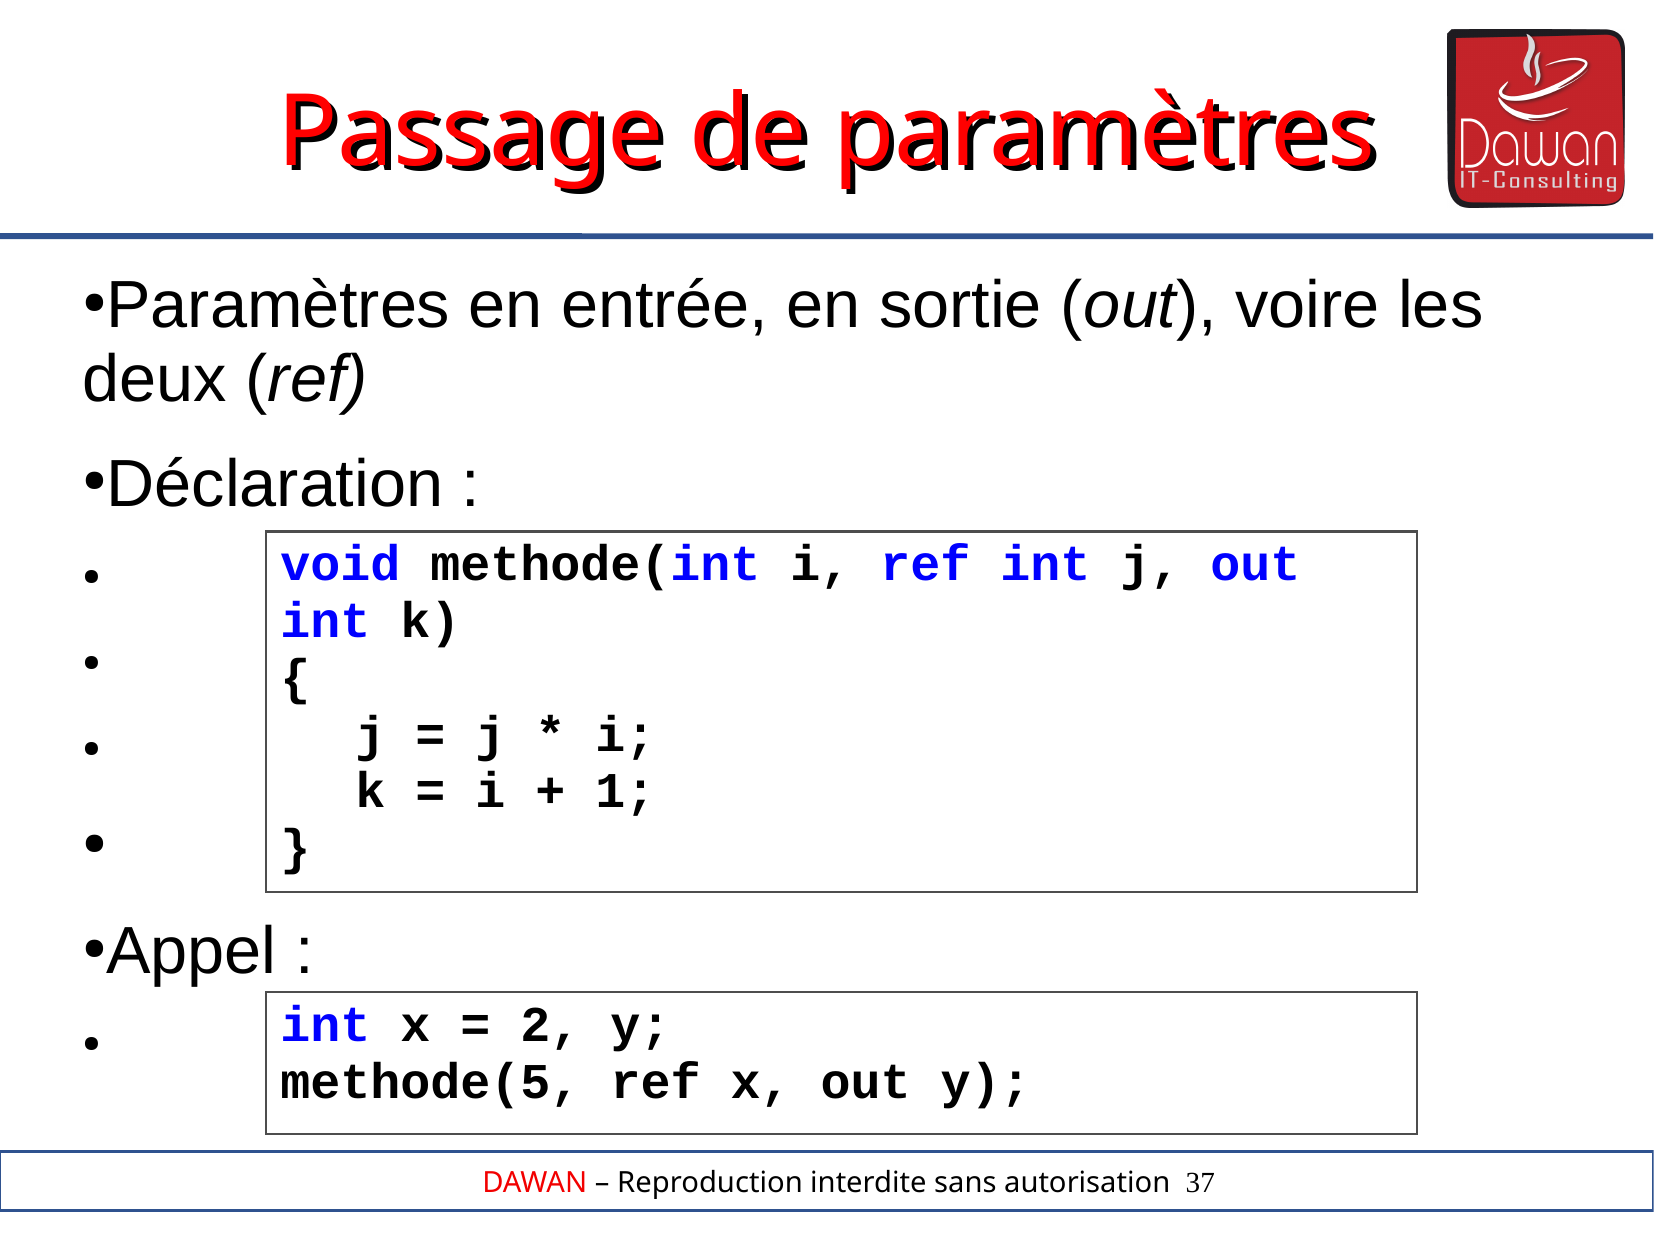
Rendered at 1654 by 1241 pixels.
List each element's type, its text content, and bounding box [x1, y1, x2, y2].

text_box void methode(int i, ref int j, out int k) { j = j * i; k = i + 1; } [265, 531, 1418, 892]
text_box [1185, 1163, 1565, 1228]
text_box int x = 2, y; methode(5, ref x, out y); [265, 992, 1418, 1134]
text_box Passage de paramètres [88, 50, 1565, 182]
list Paramètres en entrée, en sortie (out), voire les deux (ref) Déclaration : Appel : [82, 266, 1571, 1075]
